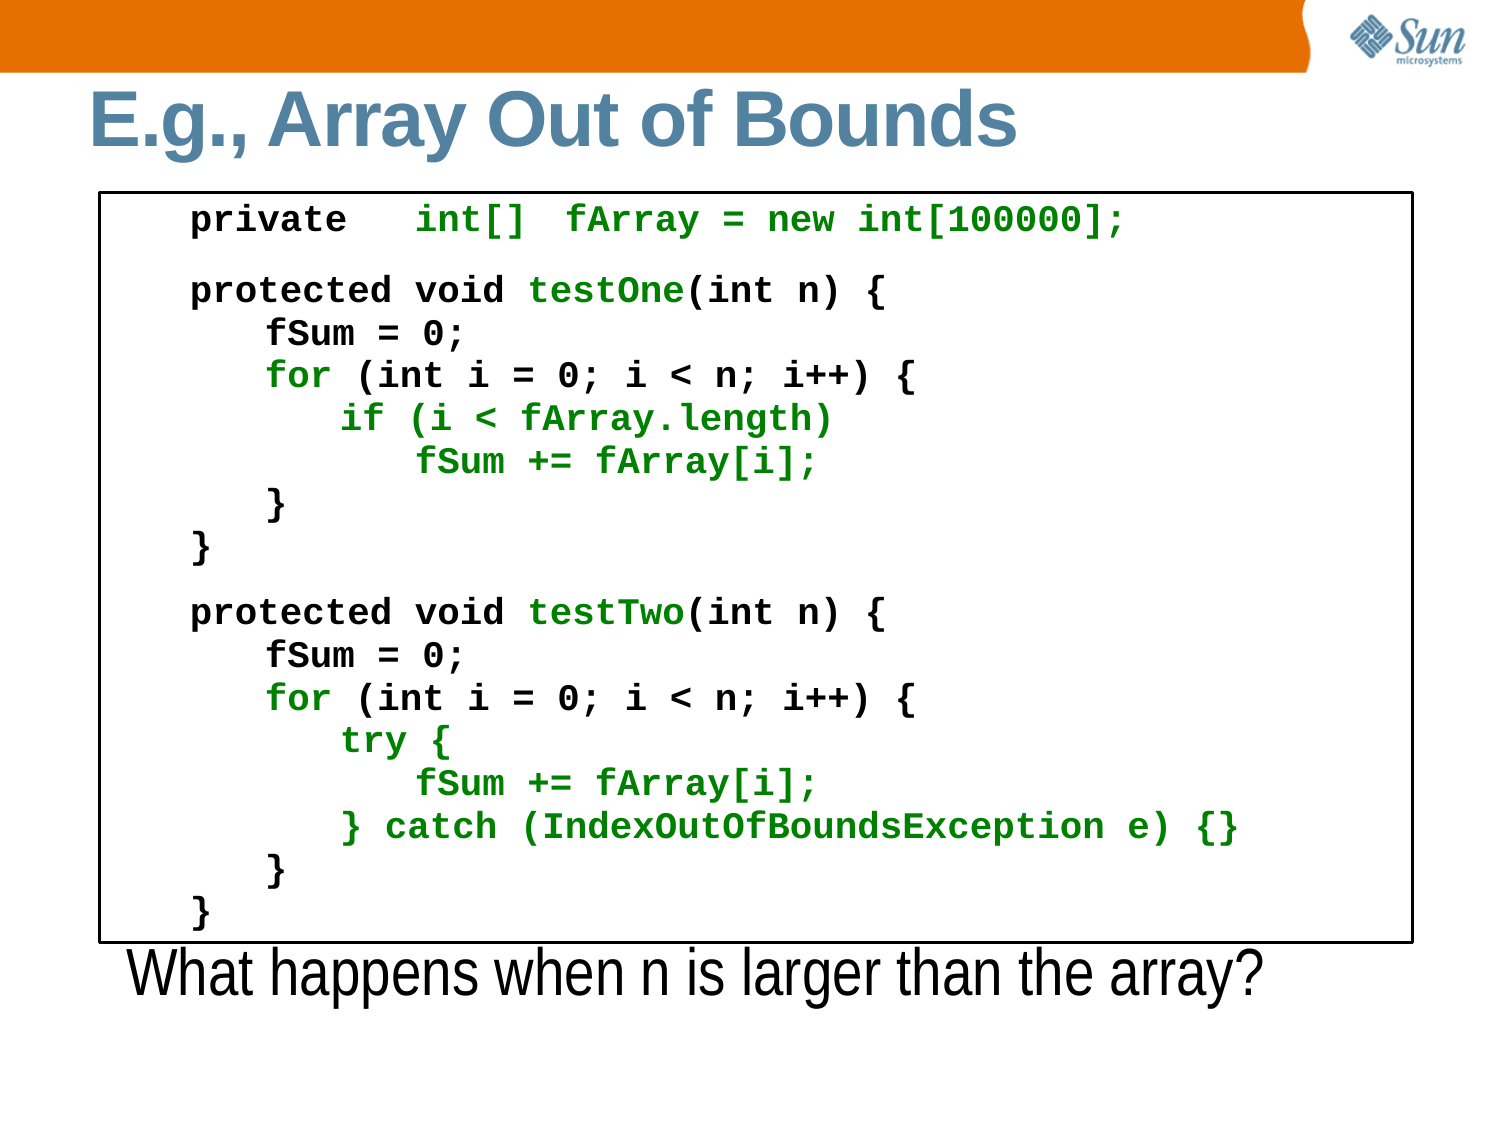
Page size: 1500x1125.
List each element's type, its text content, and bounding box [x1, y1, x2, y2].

picture [0, 0, 1500, 75]
text_box private int[] fArray = new int[100000]; protected void testOne(int n) { fSum = 0; for (int i = 0; i < n; i++) { if (i < fArray.length) fSum += fArray[i]; } } protected void testTwo(int n) { fSum = 0; for (int i = 0; i < n; i++) { try { fSum += fArray[i]; } catch (IndexOutOfBoundsException e) {} } } [99, 192, 1413, 943]
title E.g., Array Out of Bounds [89, 82, 1411, 204]
list What happens when n is larger than the array? [91, 936, 1400, 1106]
